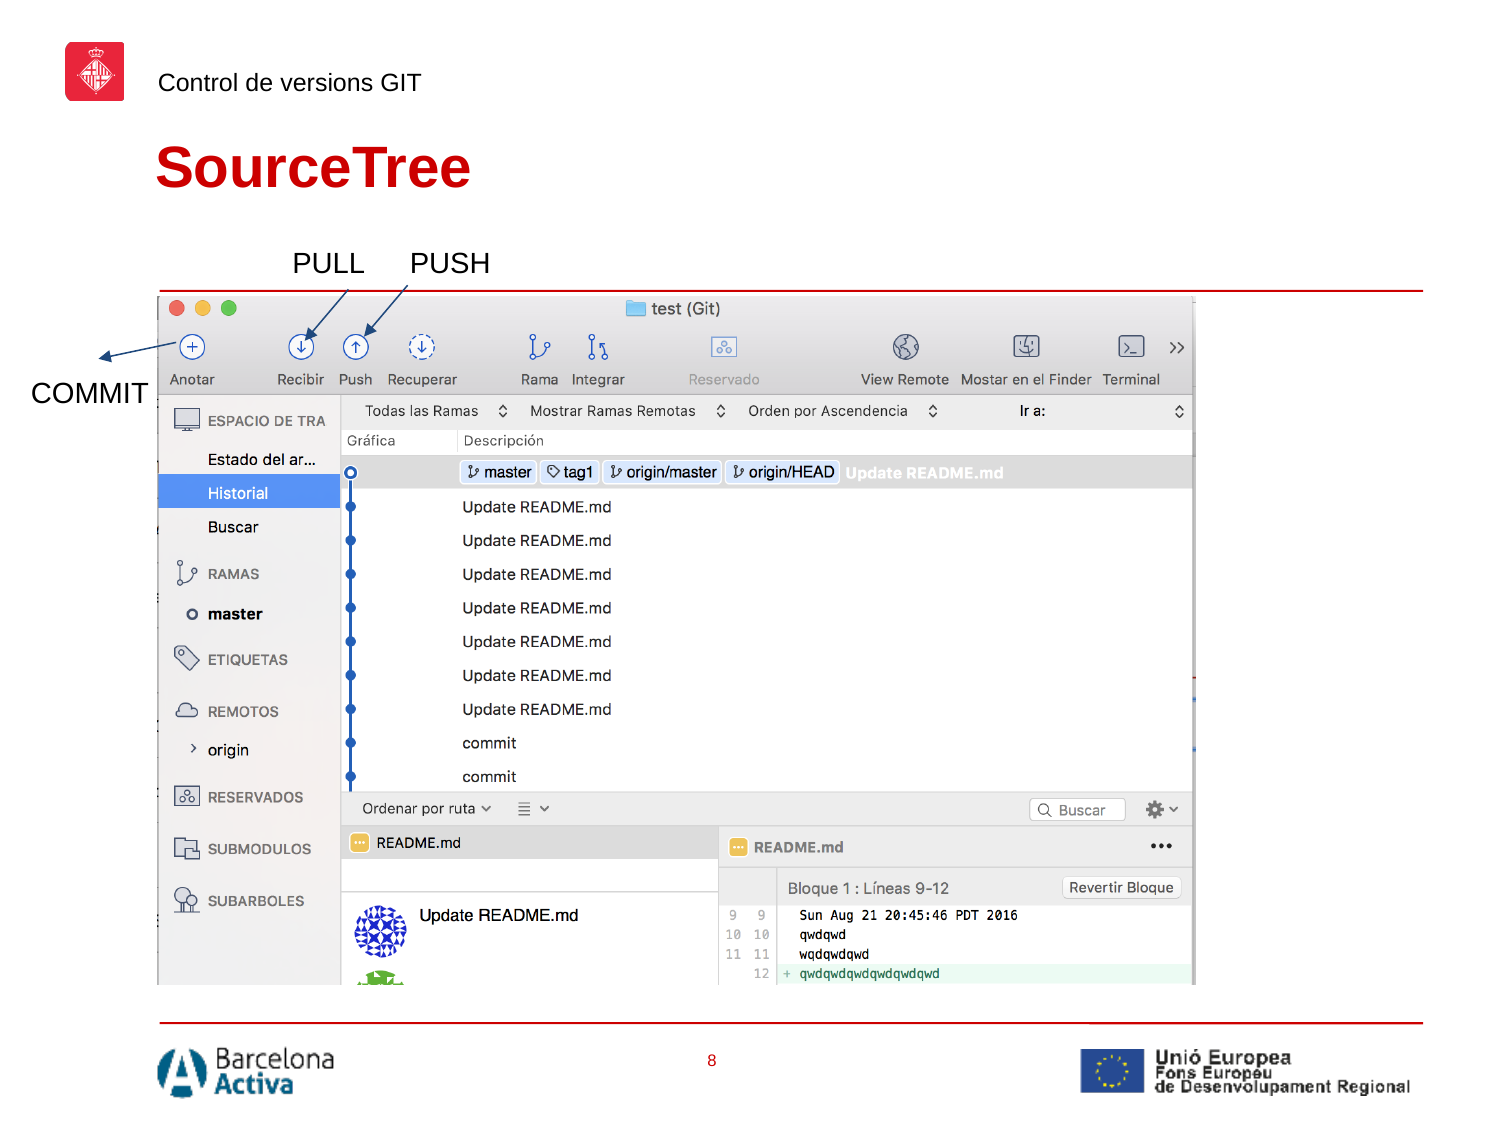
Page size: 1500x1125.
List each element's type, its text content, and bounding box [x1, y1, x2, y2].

slide_number <number> [536, 1042, 887, 1103]
picture [65, 42, 124, 101]
text_box Control de versions GIT [142, 58, 666, 104]
picture [157, 296, 1196, 985]
text_box SourceTree [140, 121, 1416, 268]
picture [147, 1034, 343, 1110]
text_box PULL [277, 229, 394, 290]
text_box PUSH [394, 229, 537, 290]
text_box COMMIT [15, 358, 182, 419]
picture [1080, 1049, 1411, 1096]
